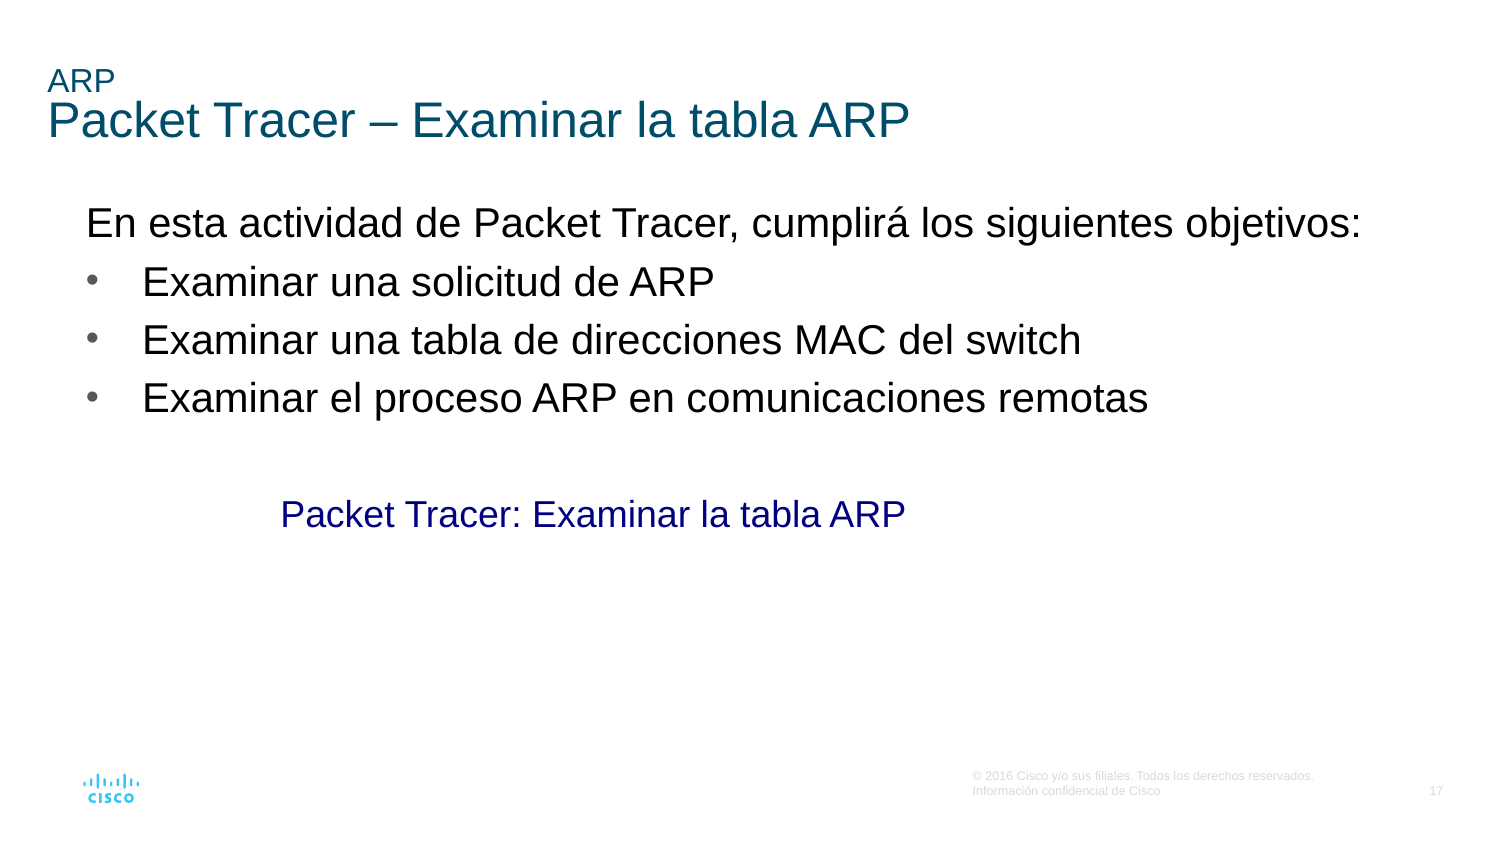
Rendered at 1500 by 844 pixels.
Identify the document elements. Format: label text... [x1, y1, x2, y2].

list En esta actividad de Packet Tracer, cumplirá los siguientes objetivos: Examinar una solicitud de ARP Examinar una tabla de direcciones MAC del switch Examinar el proceso ARP en comunicaciones remotas [70, 188, 1430, 443]
title ARP Packet Tracer – Examinar la tabla ARP [32, 46, 1500, 167]
text_box Packet Tracer: Examinar la tabla ARP [265, 486, 1108, 562]
